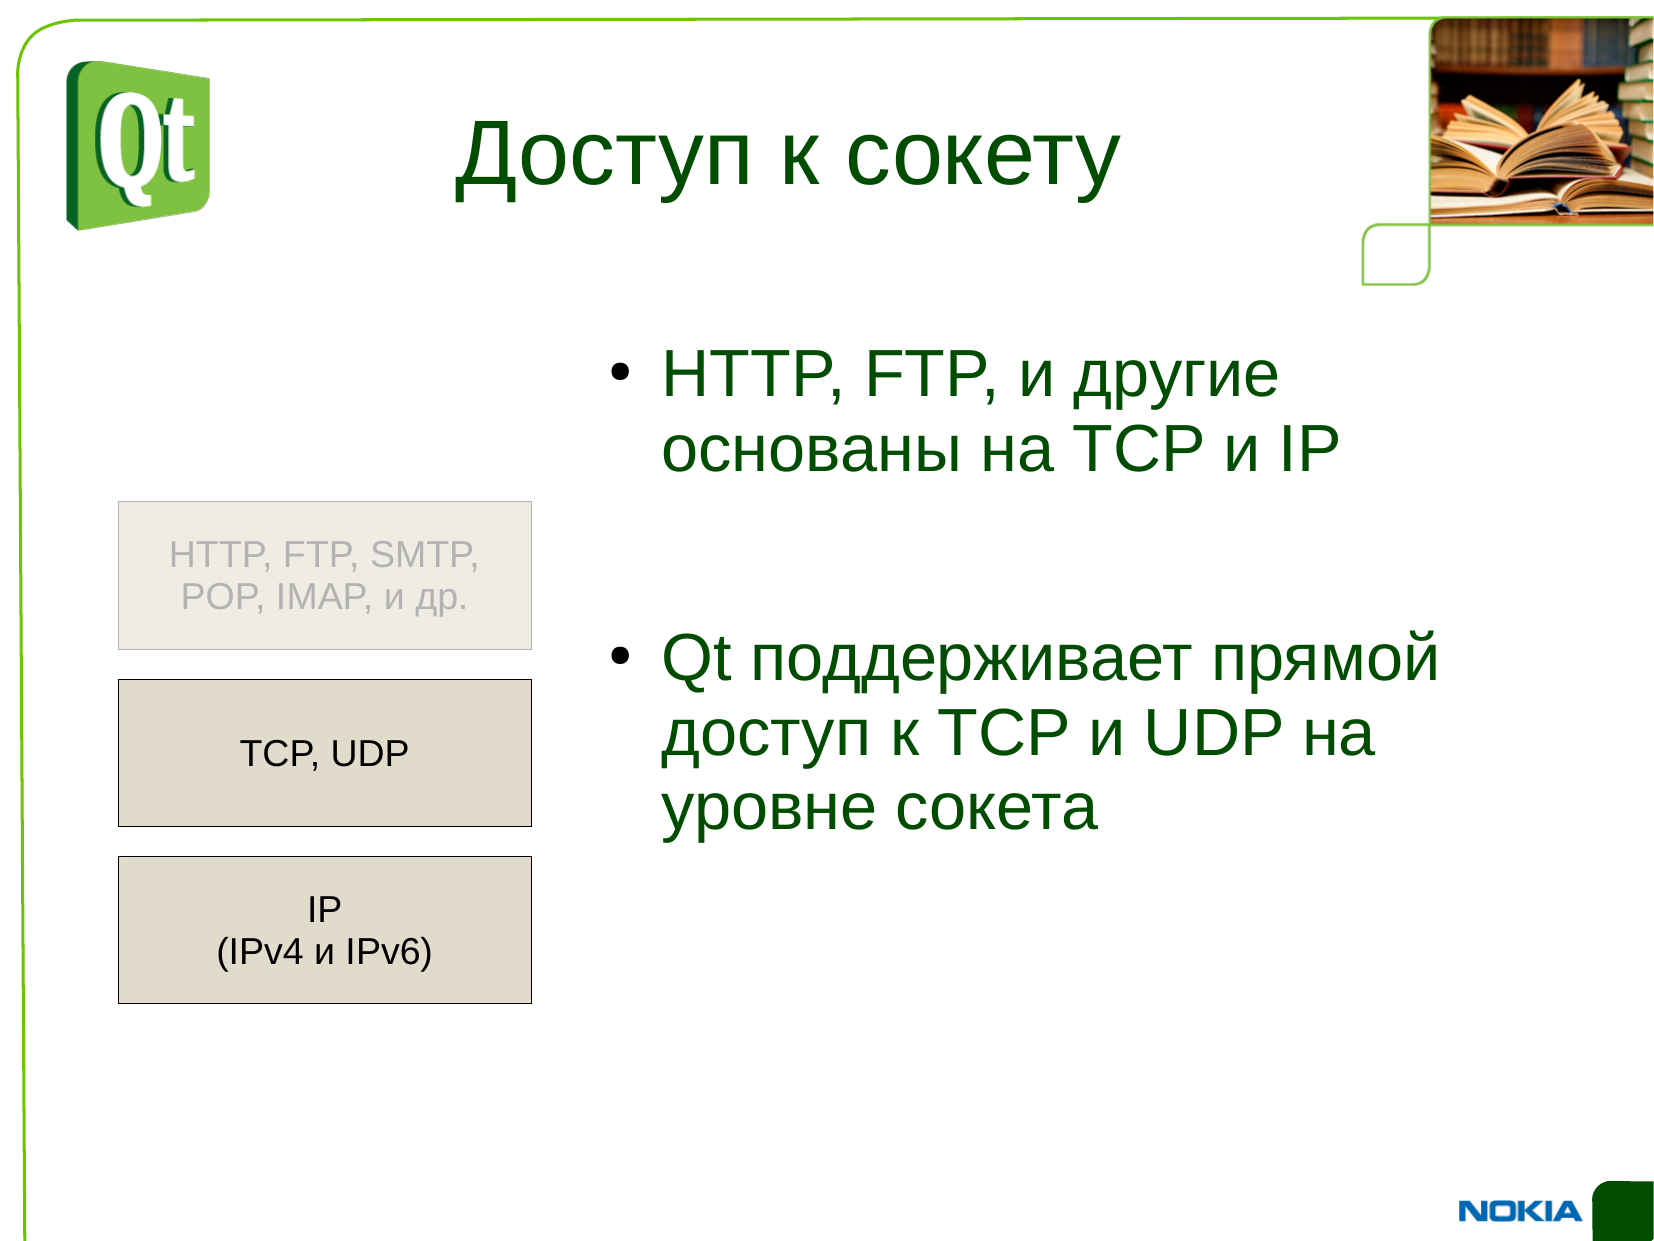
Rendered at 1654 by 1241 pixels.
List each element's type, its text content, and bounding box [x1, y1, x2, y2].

text_box HTTP, FTP, SMTP, POP, IMAP, и др. [118, 501, 532, 650]
title Доступ к сокету [251, 56, 1327, 250]
picture [1459, 1200, 1583, 1222]
list HTTP, FTP, и другие основаны на TCP и IP Qt поддерживает прямой доступ к TCP и UDP на уровне сокета [590, 336, 1571, 1085]
picture [66, 61, 210, 231]
text_box IP (IPv4 и IPv6) [118, 856, 532, 1004]
picture [1338, 5, 1654, 306]
text_box TCP, UDP [118, 679, 532, 827]
